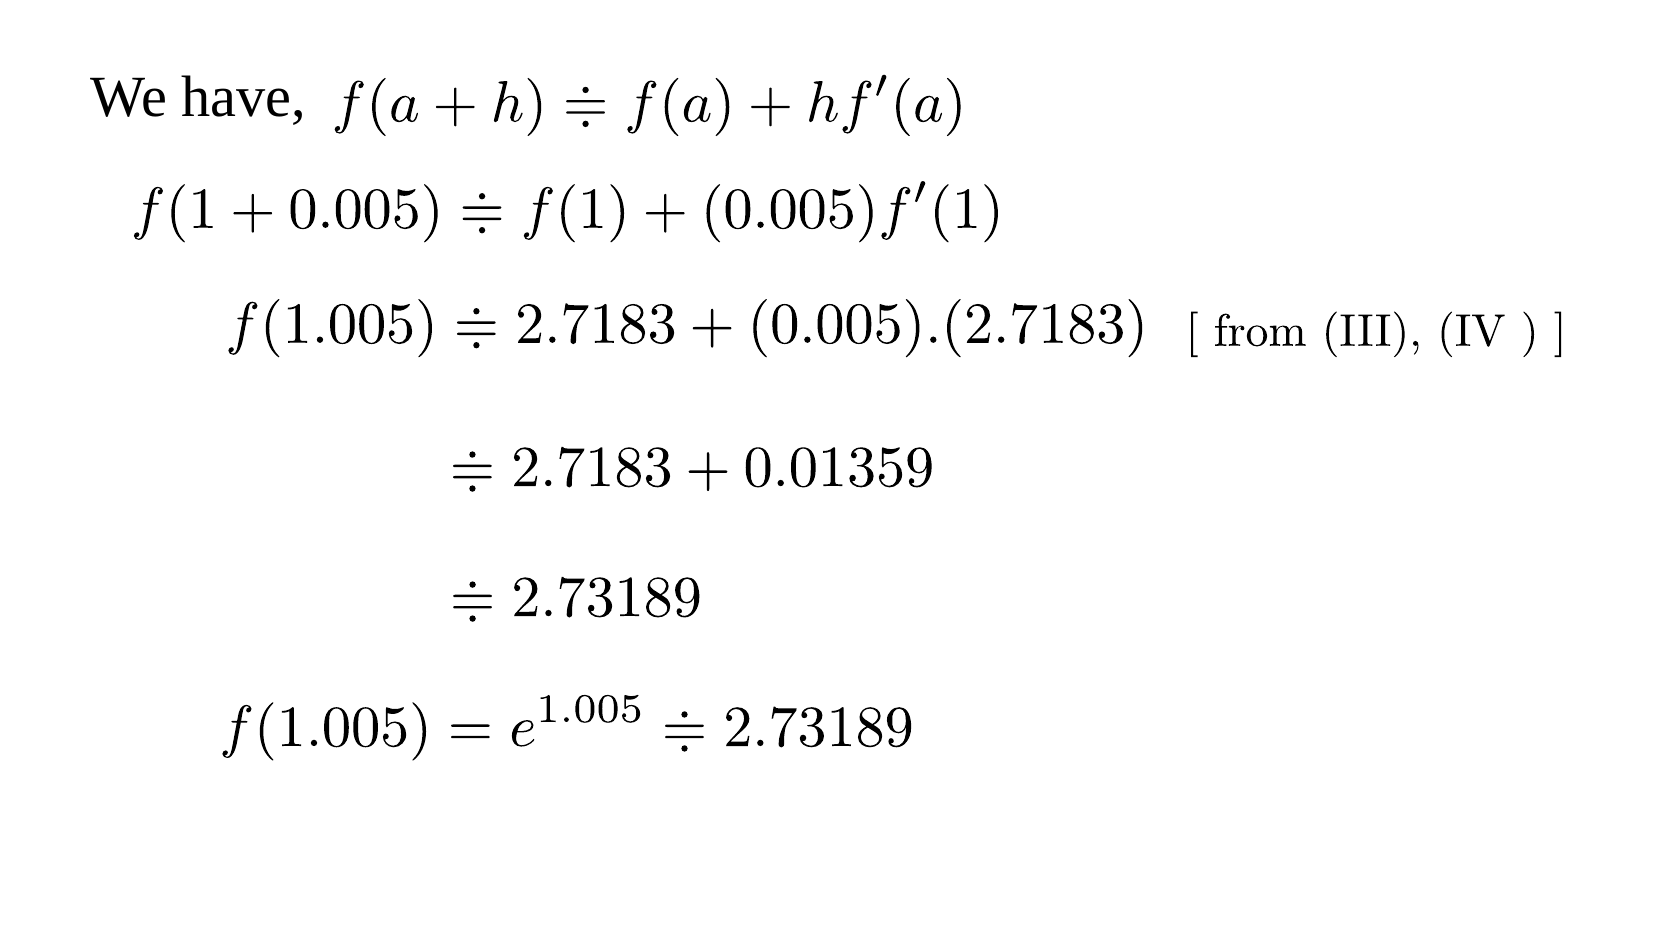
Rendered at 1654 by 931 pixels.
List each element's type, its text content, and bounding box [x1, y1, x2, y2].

text_box [222, 694, 912, 761]
text_box [1188, 311, 1562, 358]
text_box [452, 446, 932, 492]
text_box [452, 576, 700, 622]
text_box [133, 181, 998, 243]
text_box [228, 299, 1143, 358]
title We have, [47, 37, 1607, 886]
text_box [334, 74, 961, 137]
